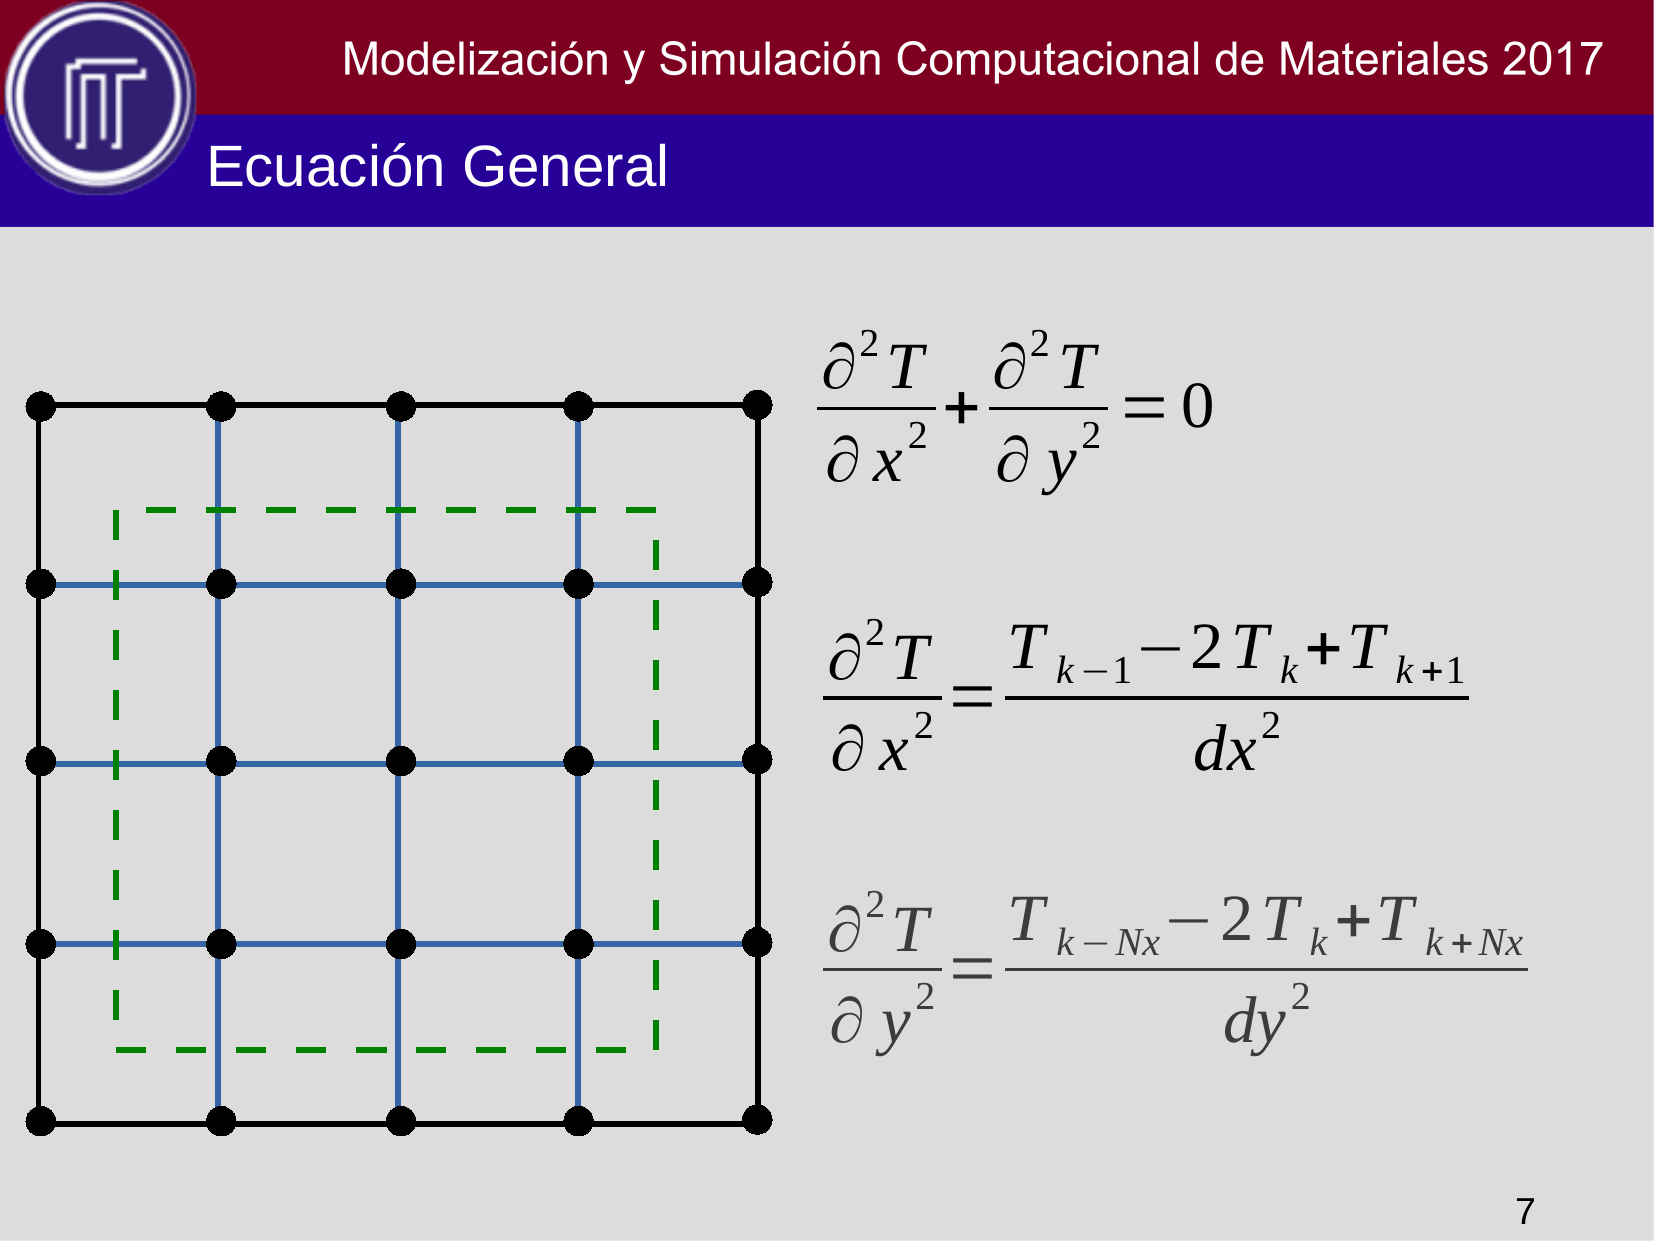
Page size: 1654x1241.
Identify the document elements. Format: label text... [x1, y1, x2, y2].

chart [813, 881, 1538, 1058]
text_box [206, 568, 237, 599]
text_box [742, 744, 773, 775]
text_box [25, 391, 56, 422]
text_box [563, 746, 594, 776]
text_box [563, 1106, 594, 1136]
text_box [25, 568, 56, 599]
text_box [25, 929, 56, 959]
text_box [206, 746, 237, 776]
text_box [386, 1106, 416, 1136]
text_box [742, 567, 773, 597]
text_box [25, 1106, 56, 1136]
text_box 20 [1500, 1182, 1654, 1241]
text_box [206, 929, 237, 959]
text_box [206, 391, 237, 422]
text_box [742, 927, 773, 958]
text_box [563, 391, 594, 422]
text_box [386, 391, 416, 422]
text_box [25, 746, 56, 776]
chart [813, 609, 1479, 786]
text_box [742, 390, 773, 420]
text_box Ecuación General [191, 126, 1392, 207]
text_box [386, 929, 416, 959]
text_box [563, 929, 594, 959]
text_box [206, 1106, 237, 1136]
text_box [742, 1104, 773, 1135]
text_box [563, 568, 594, 599]
chart [807, 320, 1223, 496]
picture [0, 0, 1654, 1241]
text_box [386, 568, 416, 599]
text_box [386, 746, 416, 776]
